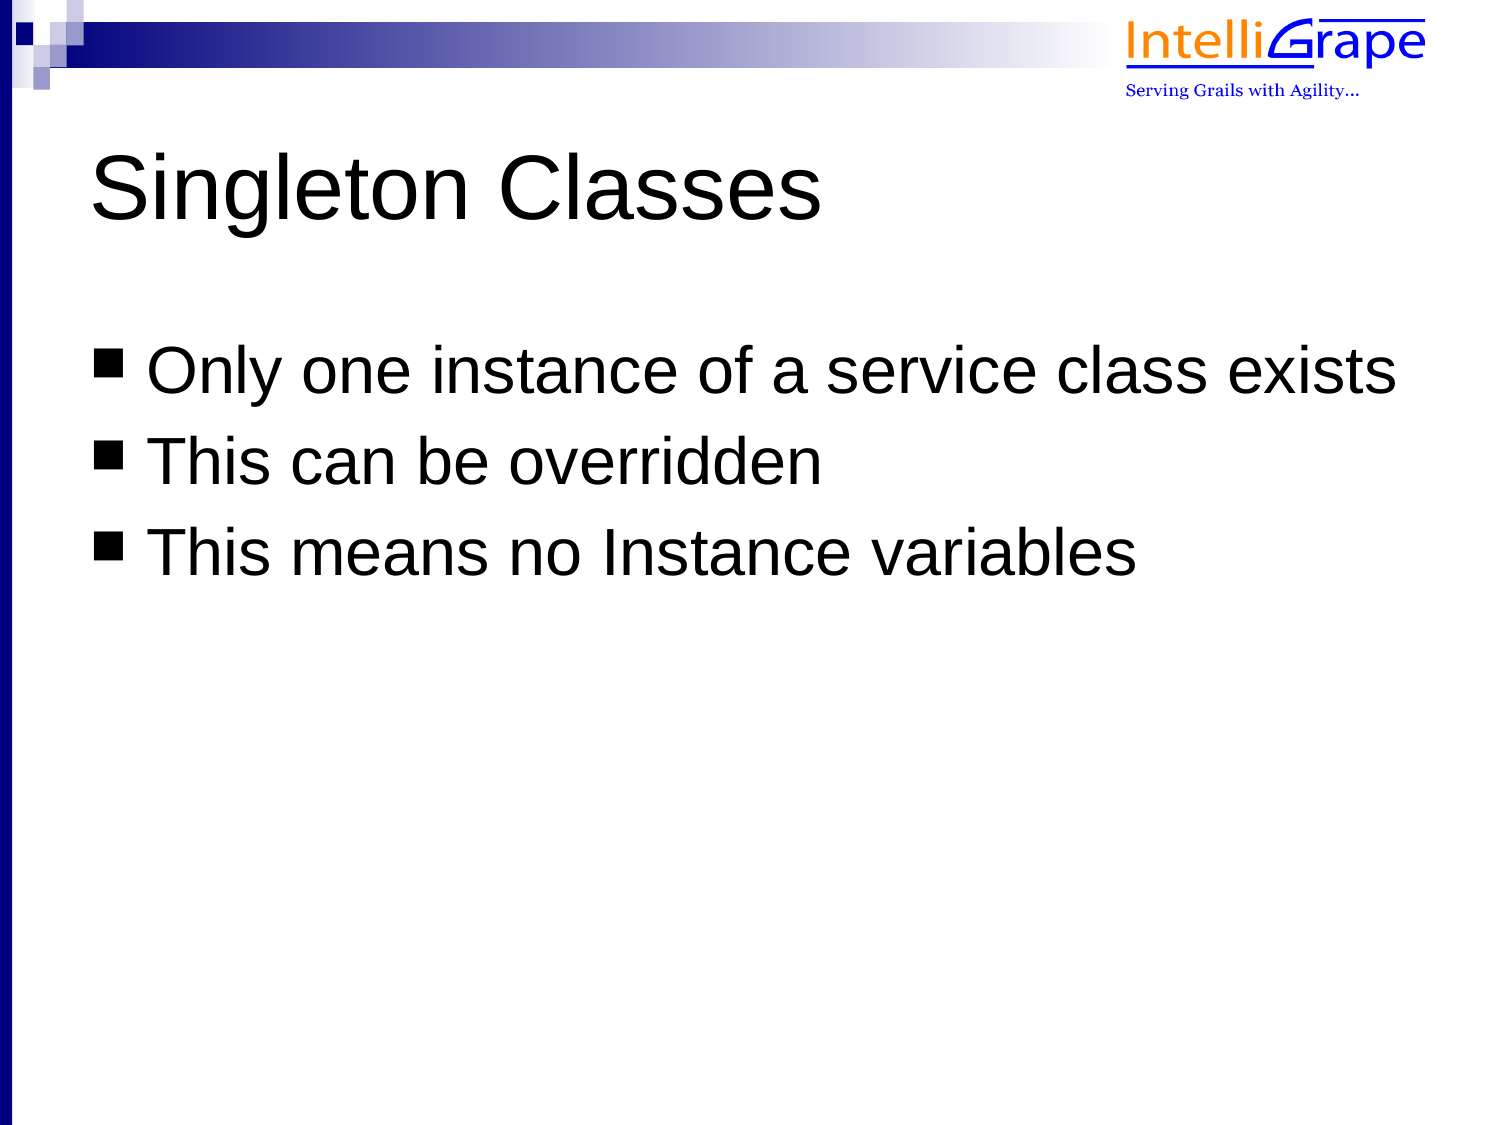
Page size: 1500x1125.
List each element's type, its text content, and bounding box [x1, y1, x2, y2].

list Only one instance of a service class exists This can be overridden This means no Instance variables [75, 324, 1426, 1068]
picture [1125, 12, 1425, 74]
title Singleton Classes [75, 74, 1426, 301]
